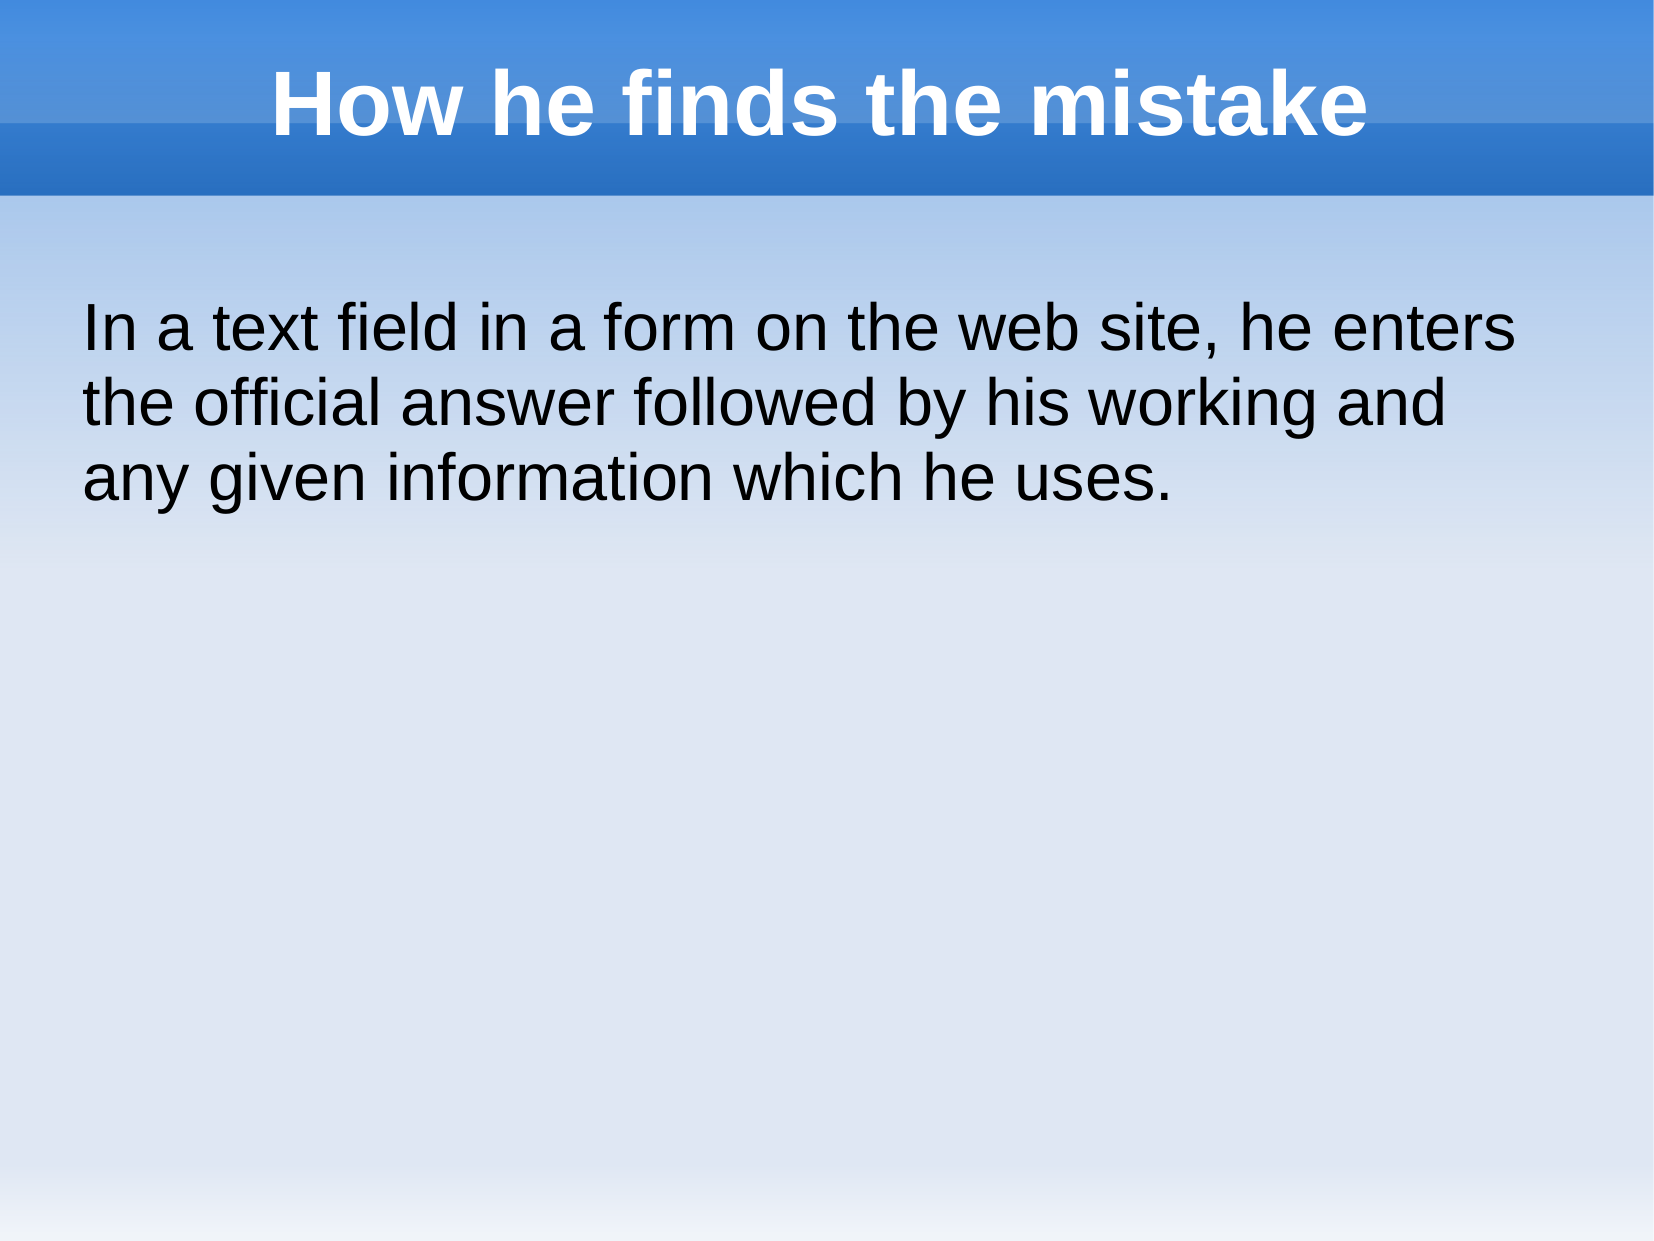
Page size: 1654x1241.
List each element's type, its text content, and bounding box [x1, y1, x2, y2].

list In a text field in a form on the web site, he enters the official answer followed by his working and any given information which he uses. [82, 290, 1571, 1094]
picture [0, 0, 1654, 1241]
title How he finds the mistake [76, 0, 1565, 208]
